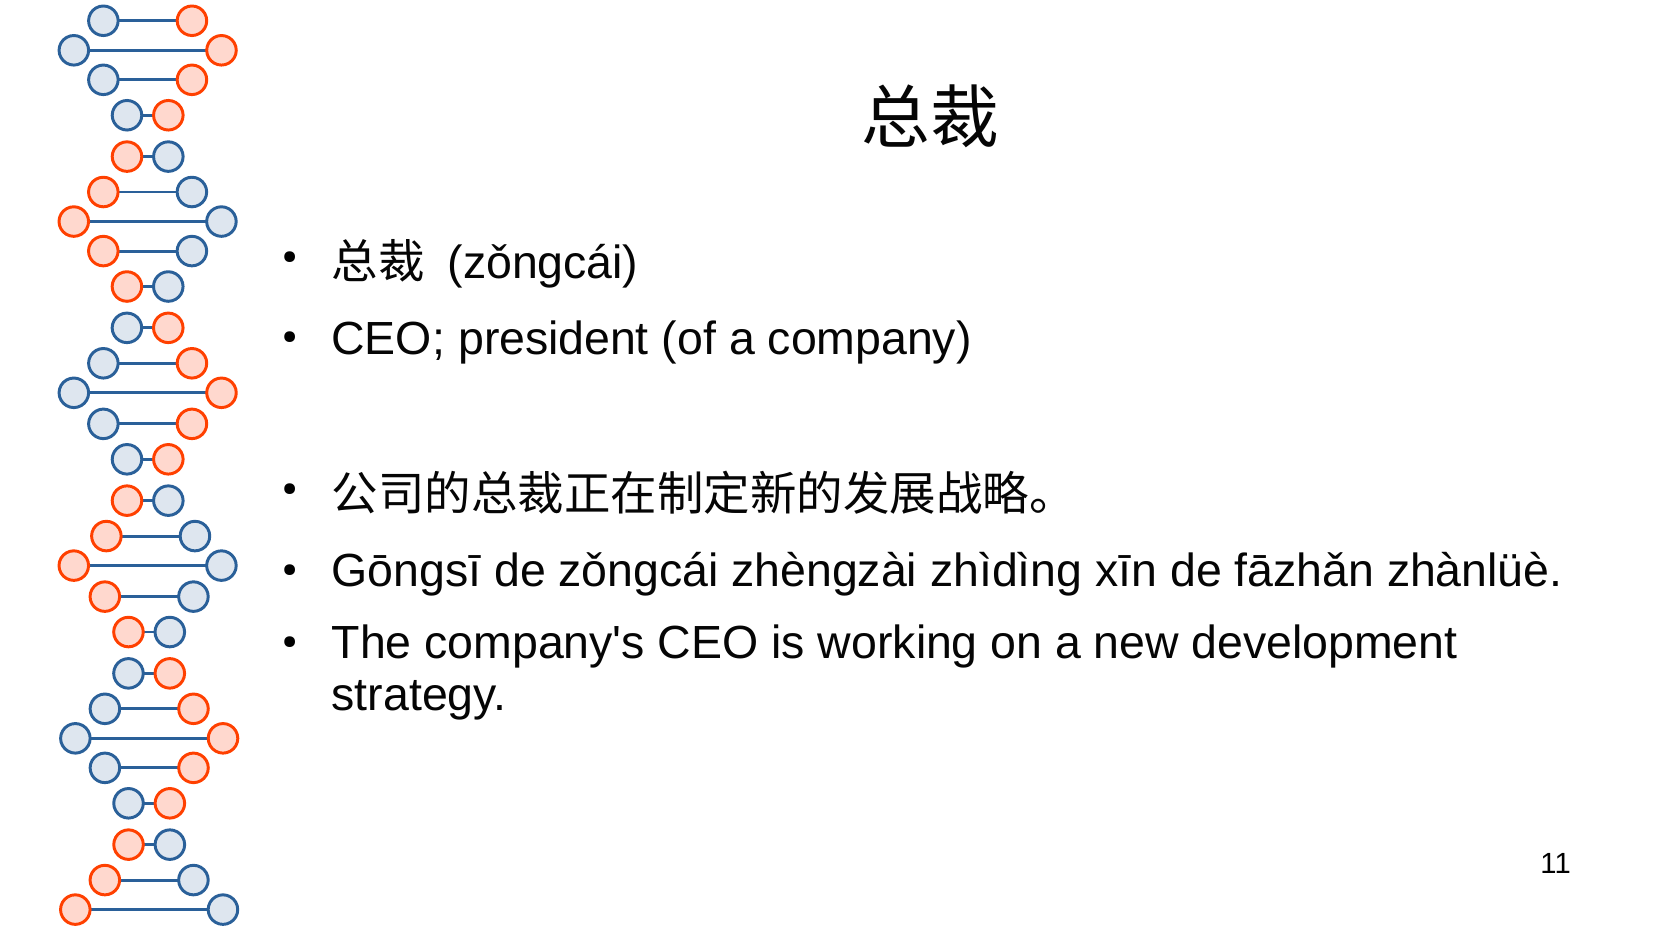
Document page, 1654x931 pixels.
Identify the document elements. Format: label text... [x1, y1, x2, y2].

title 总裁 [265, 35, 1595, 189]
list 总裁 (zǒngcái) CEO; president (of a company) 公司的总裁正在制定新的发展战略。 Gōngsī de zǒngcái zhèngzài zhìdìng xīn de fāzhǎn zhànlüè. The company's CEO is working on a new development strategy. [265, 224, 1595, 764]
